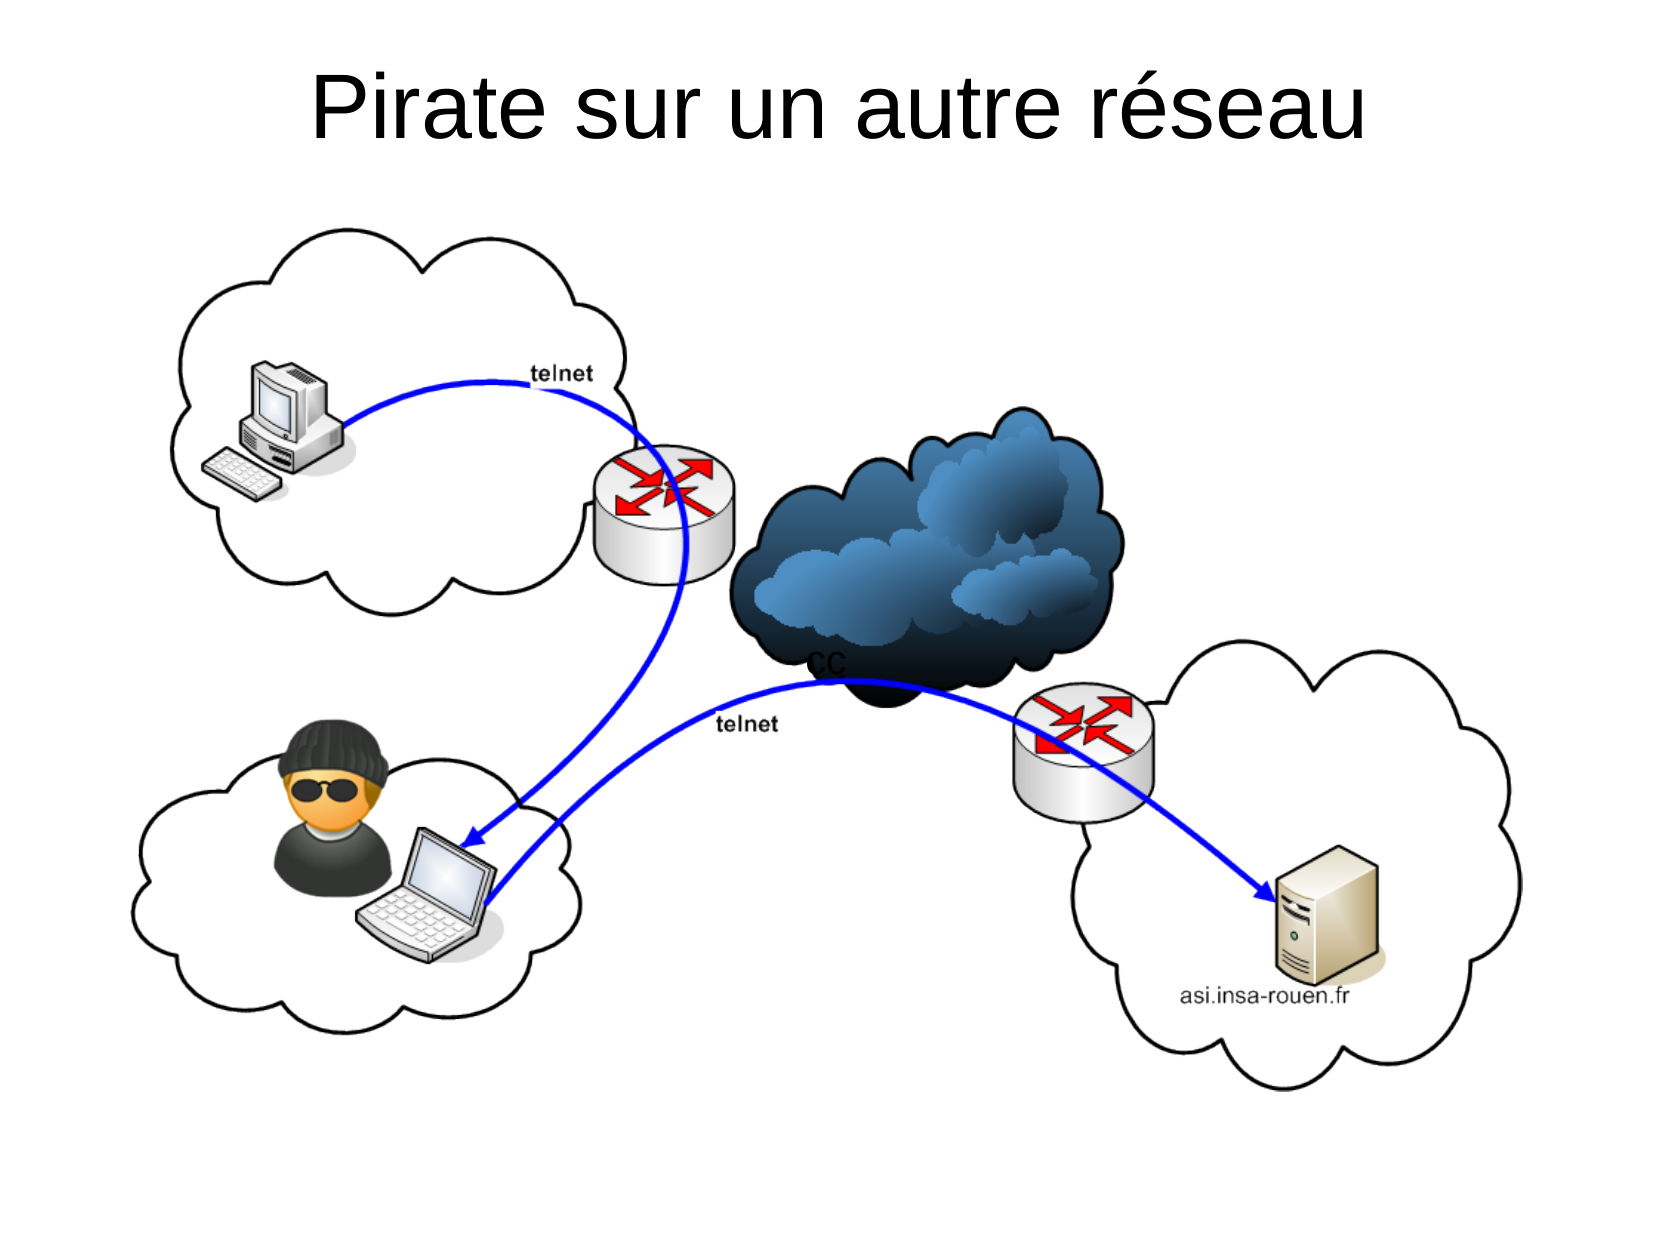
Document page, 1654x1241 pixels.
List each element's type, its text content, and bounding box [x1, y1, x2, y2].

picture [130, 227, 1523, 1092]
title Pirate sur un autre réseau [247, 32, 1433, 181]
